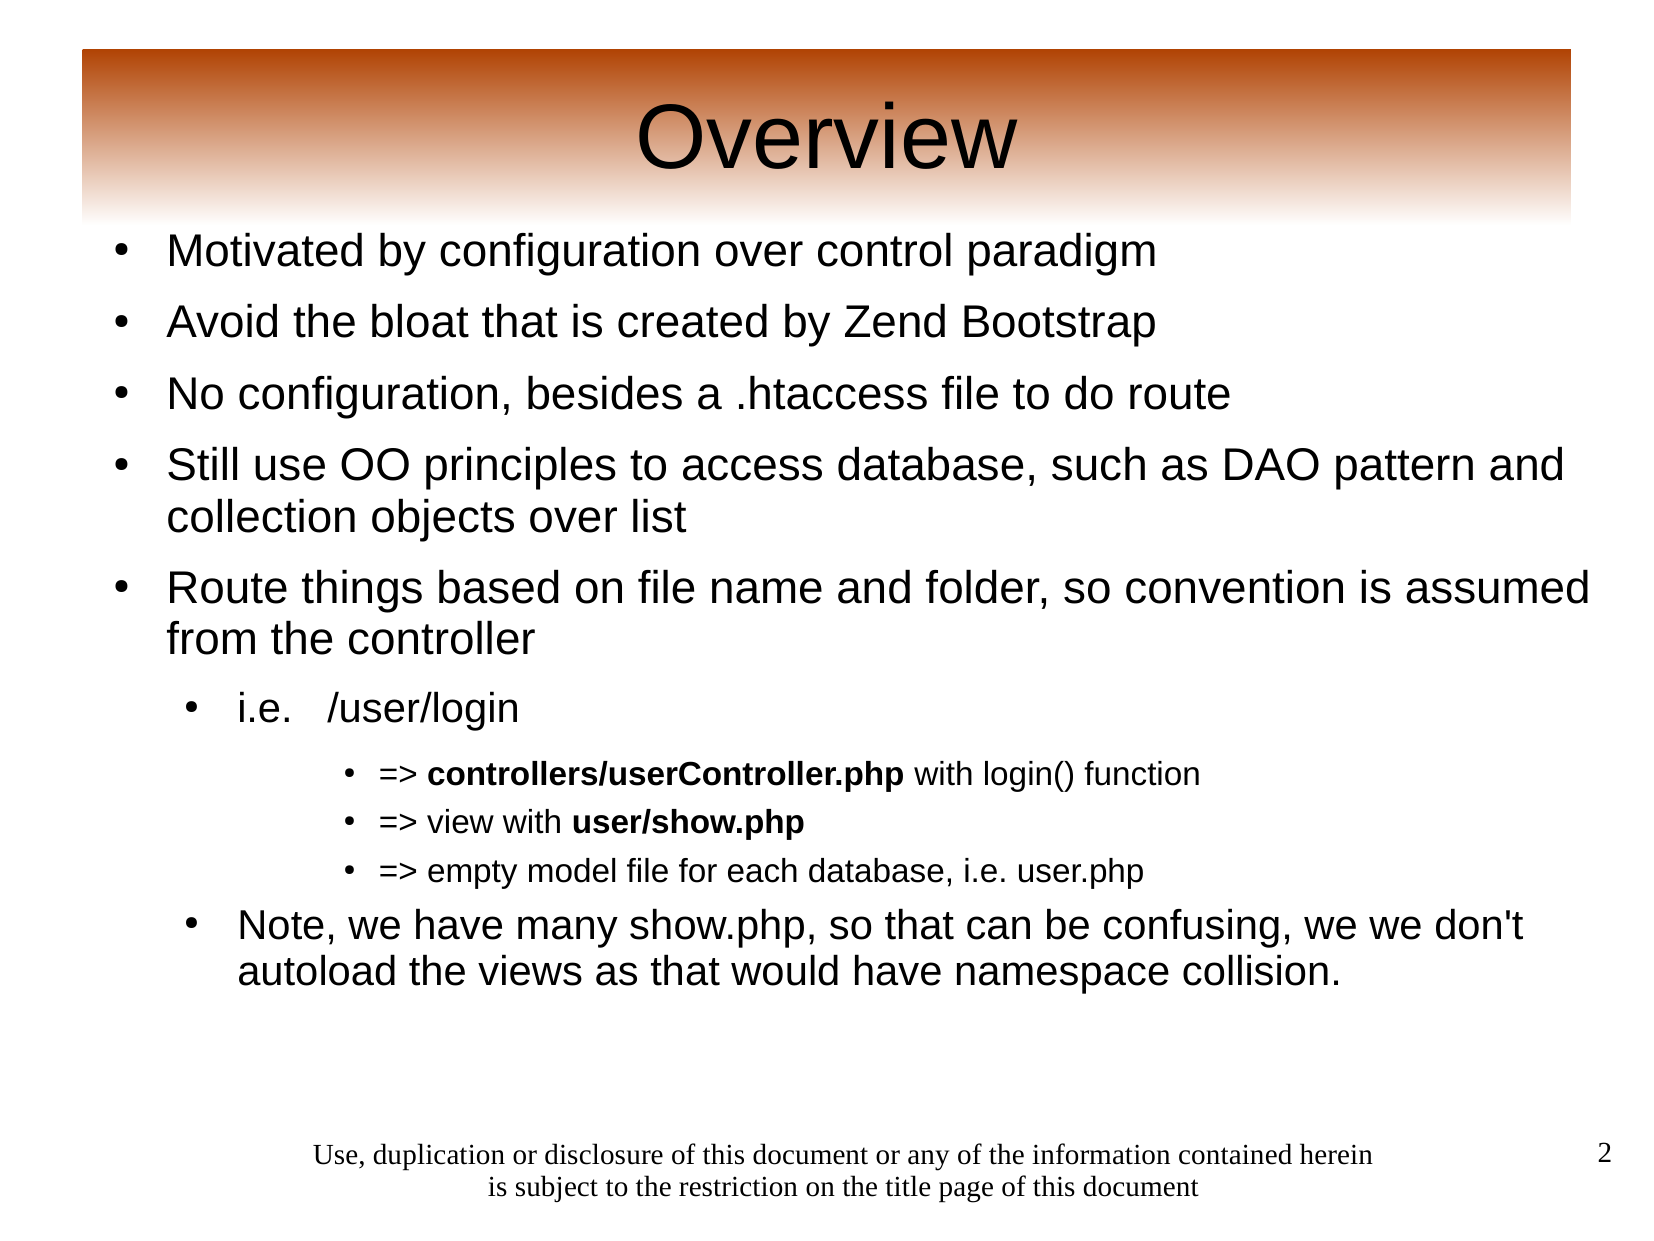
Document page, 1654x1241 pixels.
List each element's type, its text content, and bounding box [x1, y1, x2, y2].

list Motivated by configuration over control paradigm Avoid the bloat that is created by Zend Bootstrap No configuration, besides a .htaccess file to do route Still use OO principles to access database, such as DAO pattern and collection objects over list Route things based on file name and folder, so convention is assumed from the controller i.e. /user/login => controllers/userController.php with login() function => view with user/show.php => empty model file for each database, i.e. user.php Note, we have many show.php, so that can be confusing, we we don't autoload the views as that would have namespace collision. [75, 225, 1613, 1000]
title Overview [82, 49, 1571, 225]
